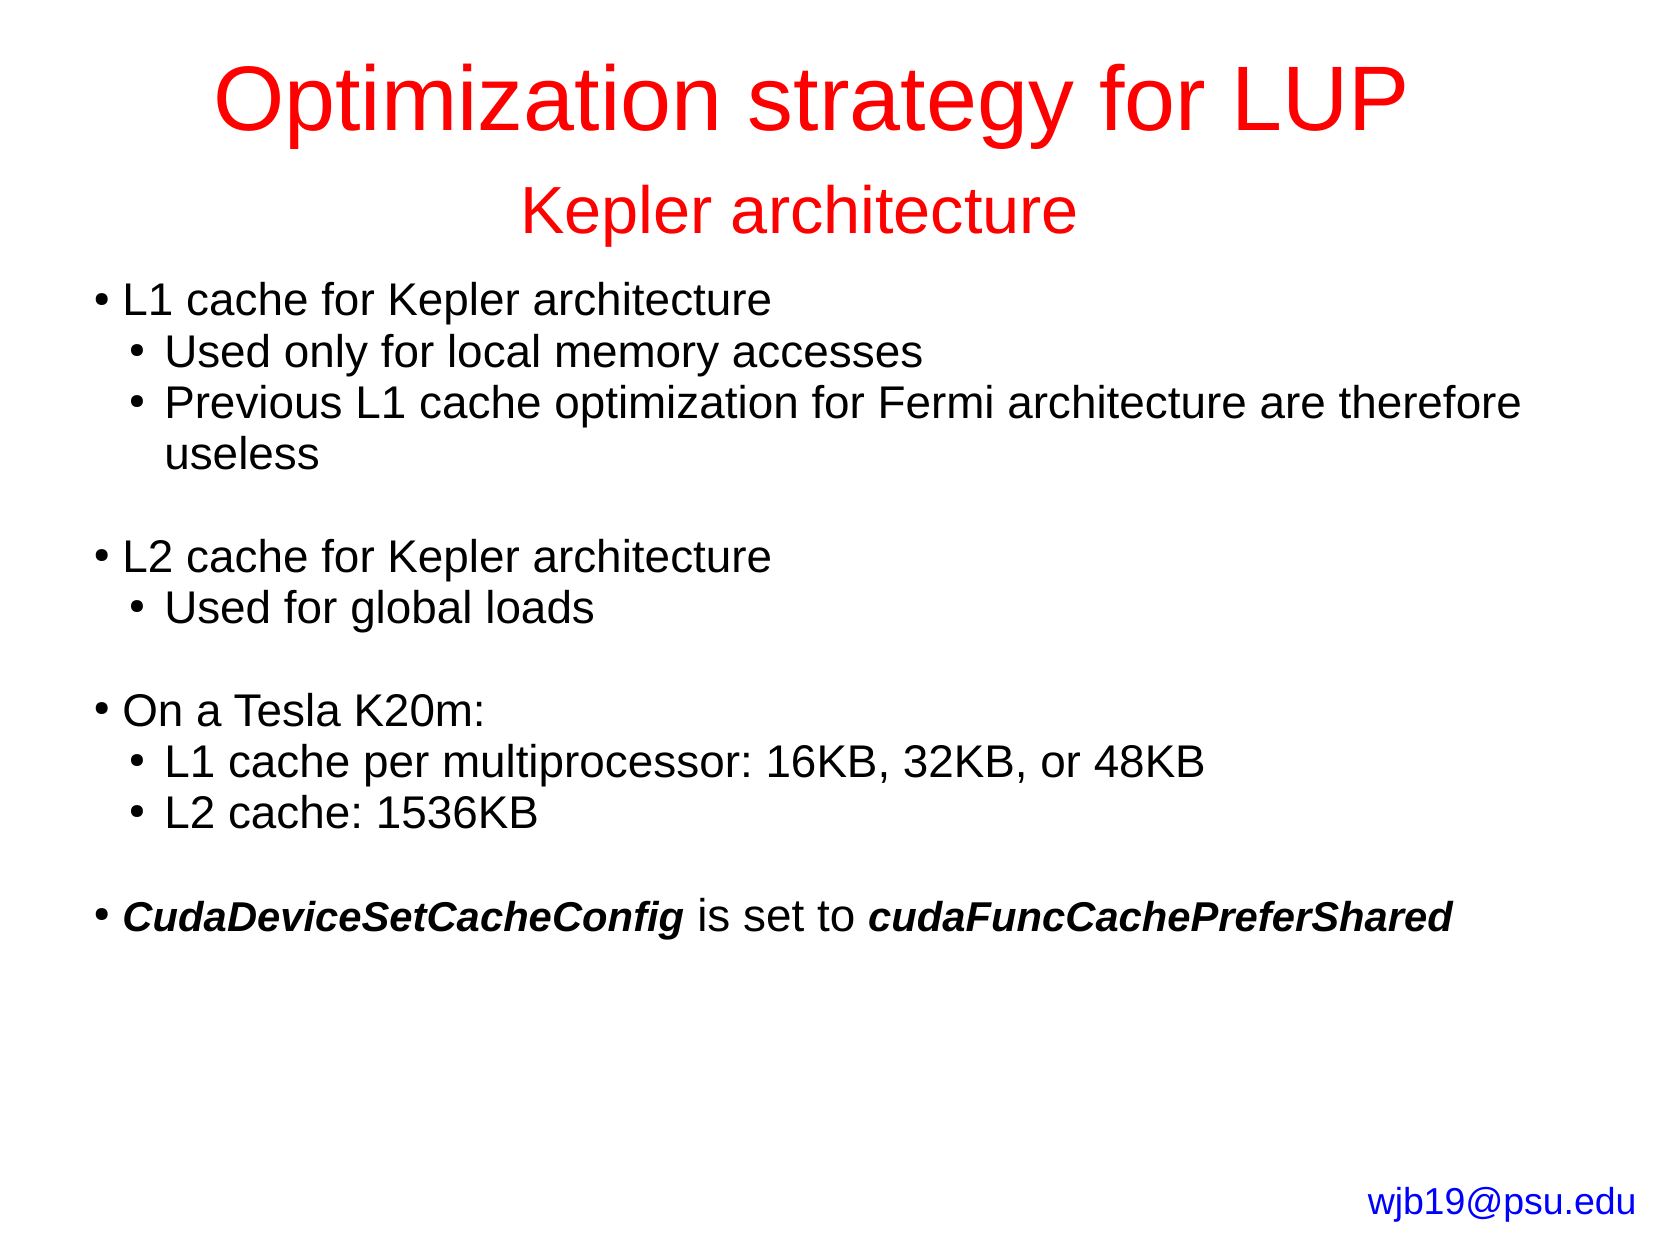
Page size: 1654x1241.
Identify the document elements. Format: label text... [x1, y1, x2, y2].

text_box wjb19@psu.edu [1353, 1173, 1652, 1231]
title Optimization strategy for LUP Kepler architecture [68, 47, 1557, 356]
subtitle L1 cache for Kepler architecture Used only for local memory accesses Previous L1 cache optimization for Fermi architecture are therefore useless L2 cache for Kepler architecture Used for global loads On a Tesla K20m: L1 cache per multiprocessor: 16KB, 32KB, or 48KB L2 cache: 1536KB CudaDeviceSetCacheConfig is set to cudaFuncCachePreferShared [93, 274, 1549, 1241]
